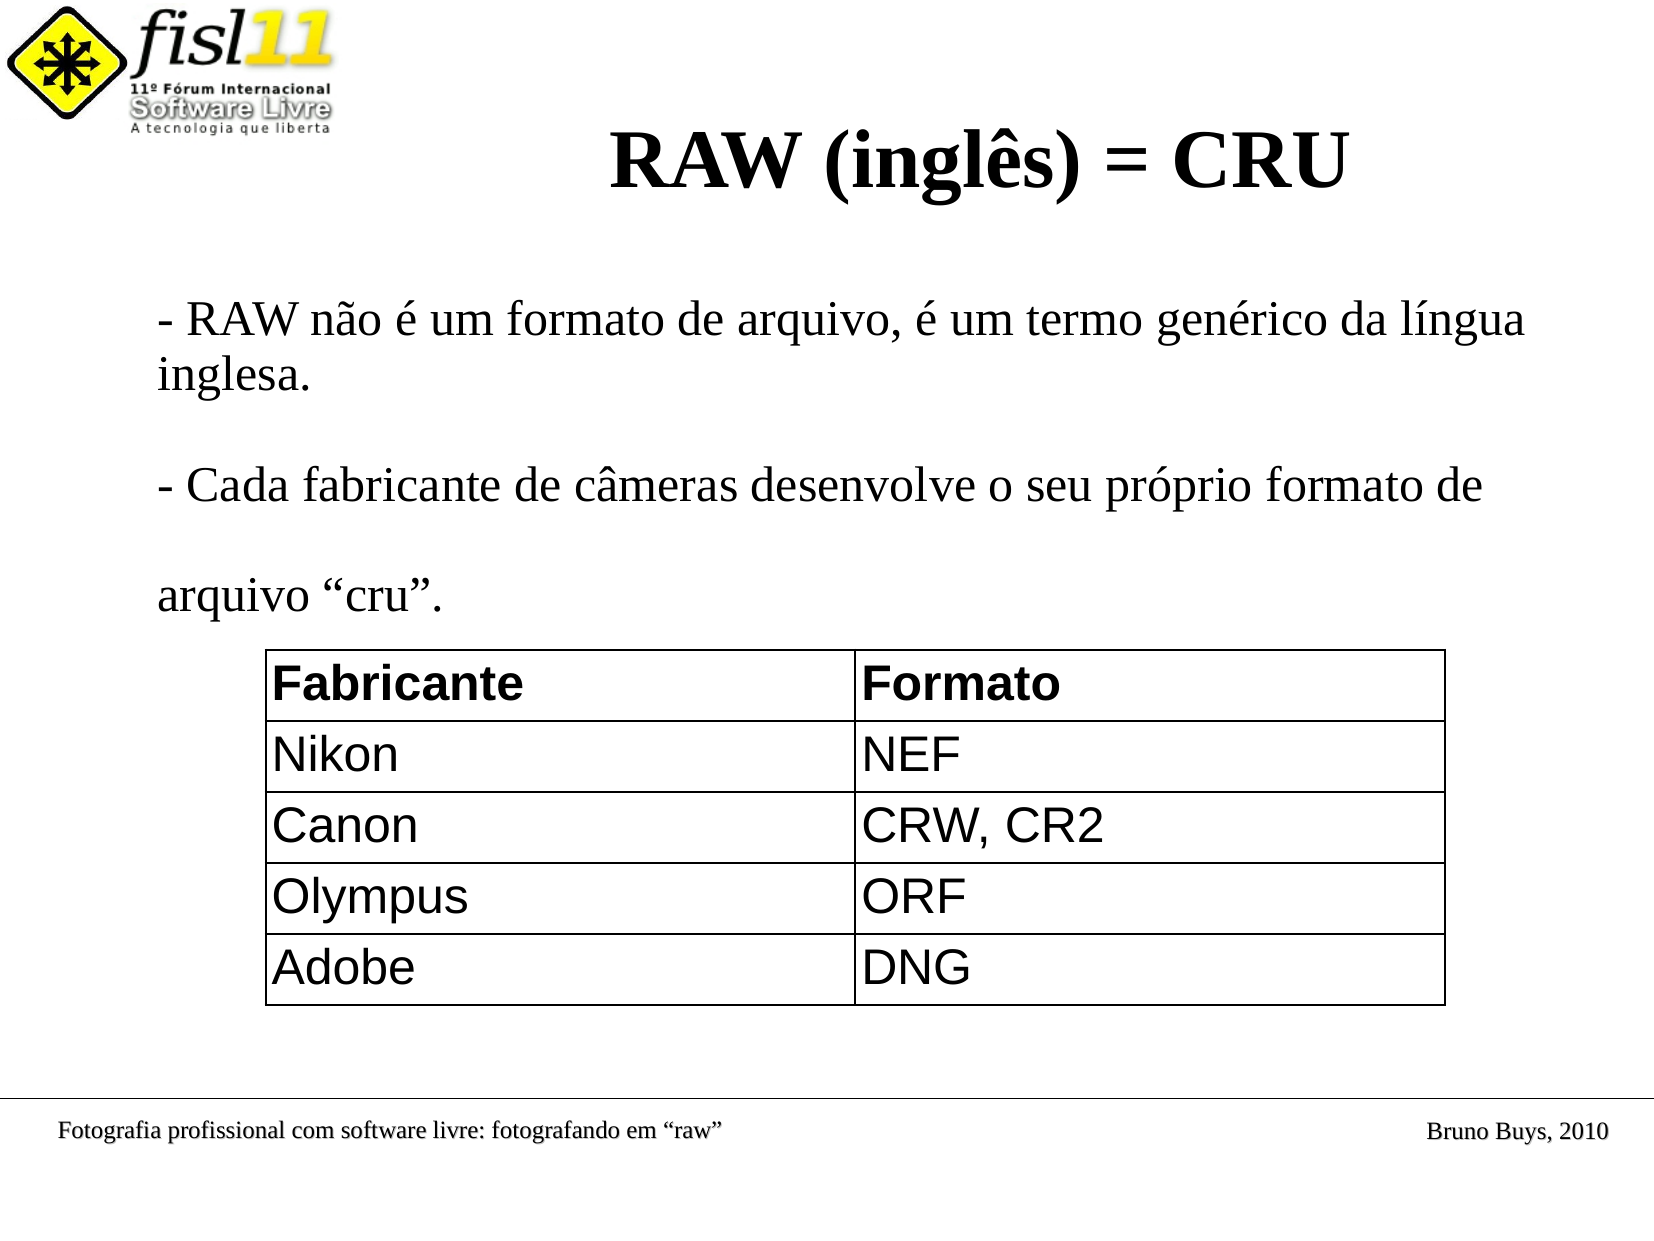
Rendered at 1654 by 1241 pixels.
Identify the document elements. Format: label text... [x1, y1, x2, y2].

table_header Fabricante [267, 651, 854, 720]
table_cell Nikon [267, 722, 854, 791]
table_cell Canon [267, 793, 854, 862]
text_box RAW (inglês) = CRU [595, 106, 1471, 214]
table_cell CRW, CR2 [856, 793, 1444, 862]
text_box Bruno Buys, 2010 [1411, 1110, 1625, 1153]
table_cell ORF [856, 864, 1444, 933]
table_cell NEF [856, 722, 1444, 791]
table_header Formato [856, 651, 1444, 720]
table_cell DNG [856, 935, 1444, 1004]
text_box Fotografia profissional com software livre: fotografando em “raw” [42, 1108, 739, 1152]
table_cell Olympus [267, 864, 854, 933]
picture [5, 3, 343, 148]
table_cell Adobe [267, 935, 854, 1004]
text_box - RAW não é um formato de arquivo, é um termo genérico da língua inglesa. - Cada fabricante de câmeras desenvolve o seu próprio formato de arquivo “cru”. [142, 283, 1542, 630]
